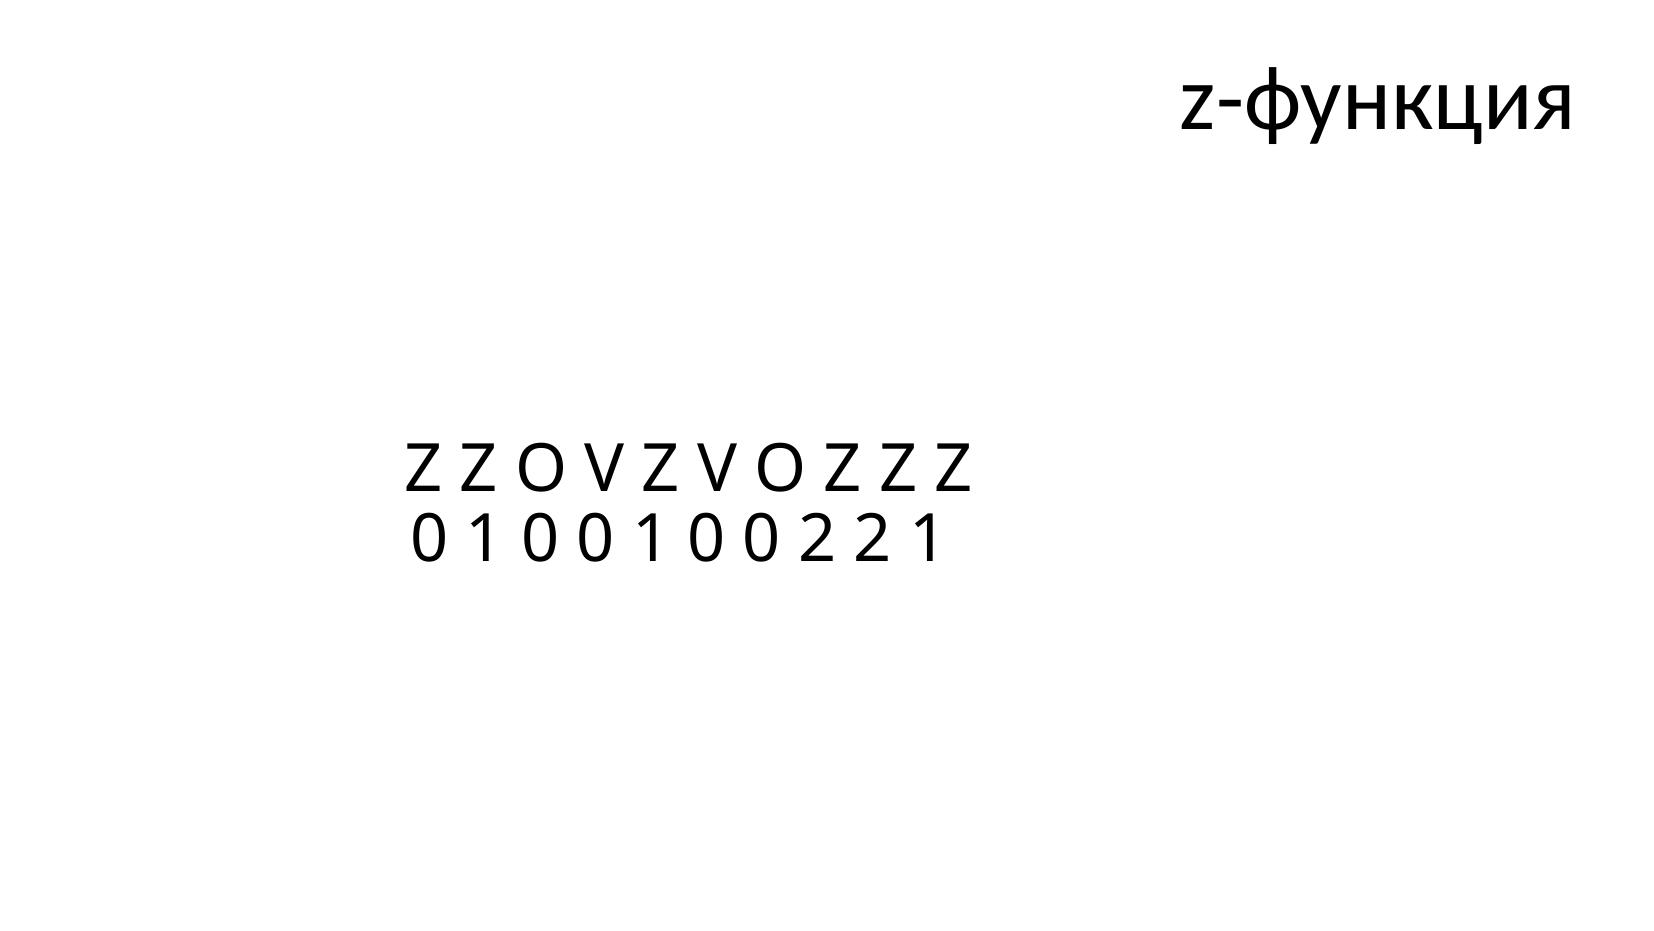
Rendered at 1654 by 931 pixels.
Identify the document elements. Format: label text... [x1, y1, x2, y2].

title z-функция [88, 29, 1577, 185]
text_box Z Z O V Z V O Z Z Z [389, 412, 1054, 511]
text_box 0 1 0 0 1 0 0 2 2 1 [395, 483, 1060, 582]
